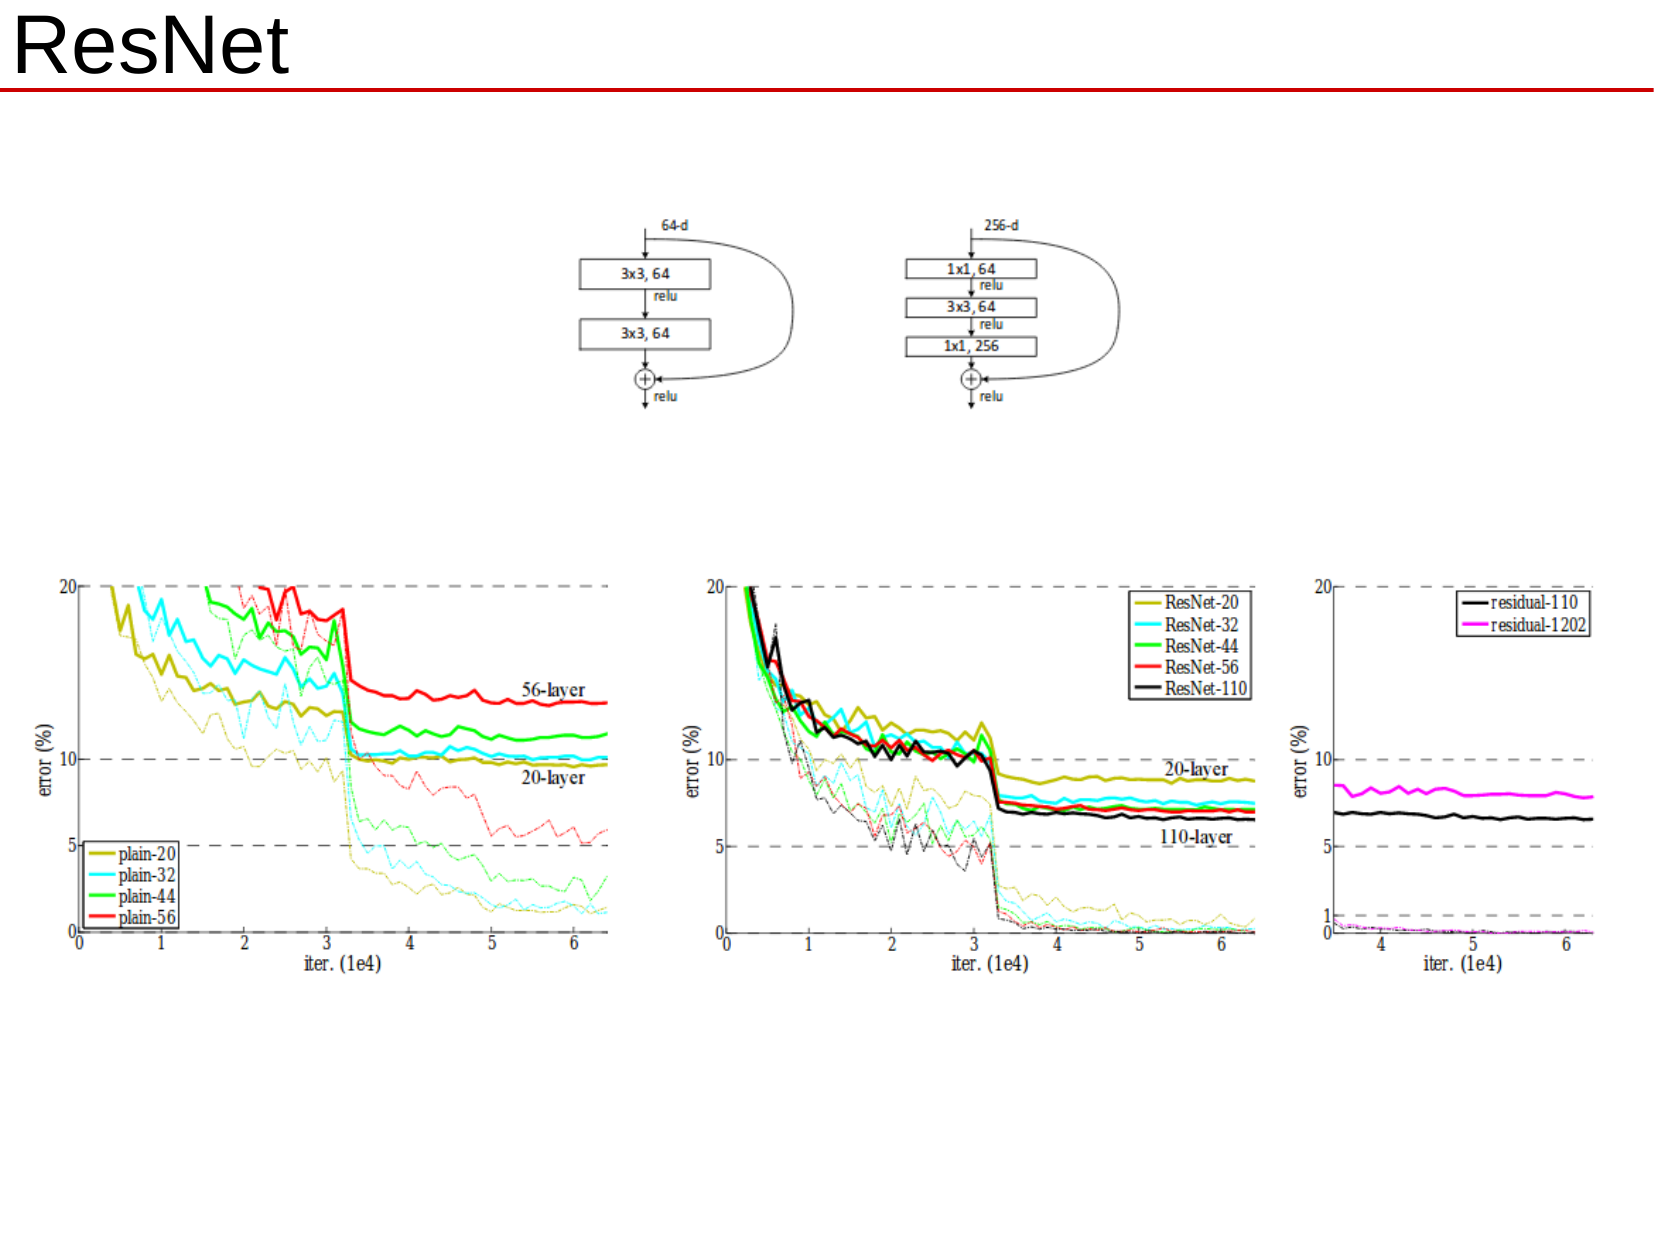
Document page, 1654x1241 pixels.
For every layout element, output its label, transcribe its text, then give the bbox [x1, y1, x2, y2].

picture [477, 182, 1171, 451]
picture [27, 568, 1654, 976]
title ResNet [11, 0, 1501, 91]
